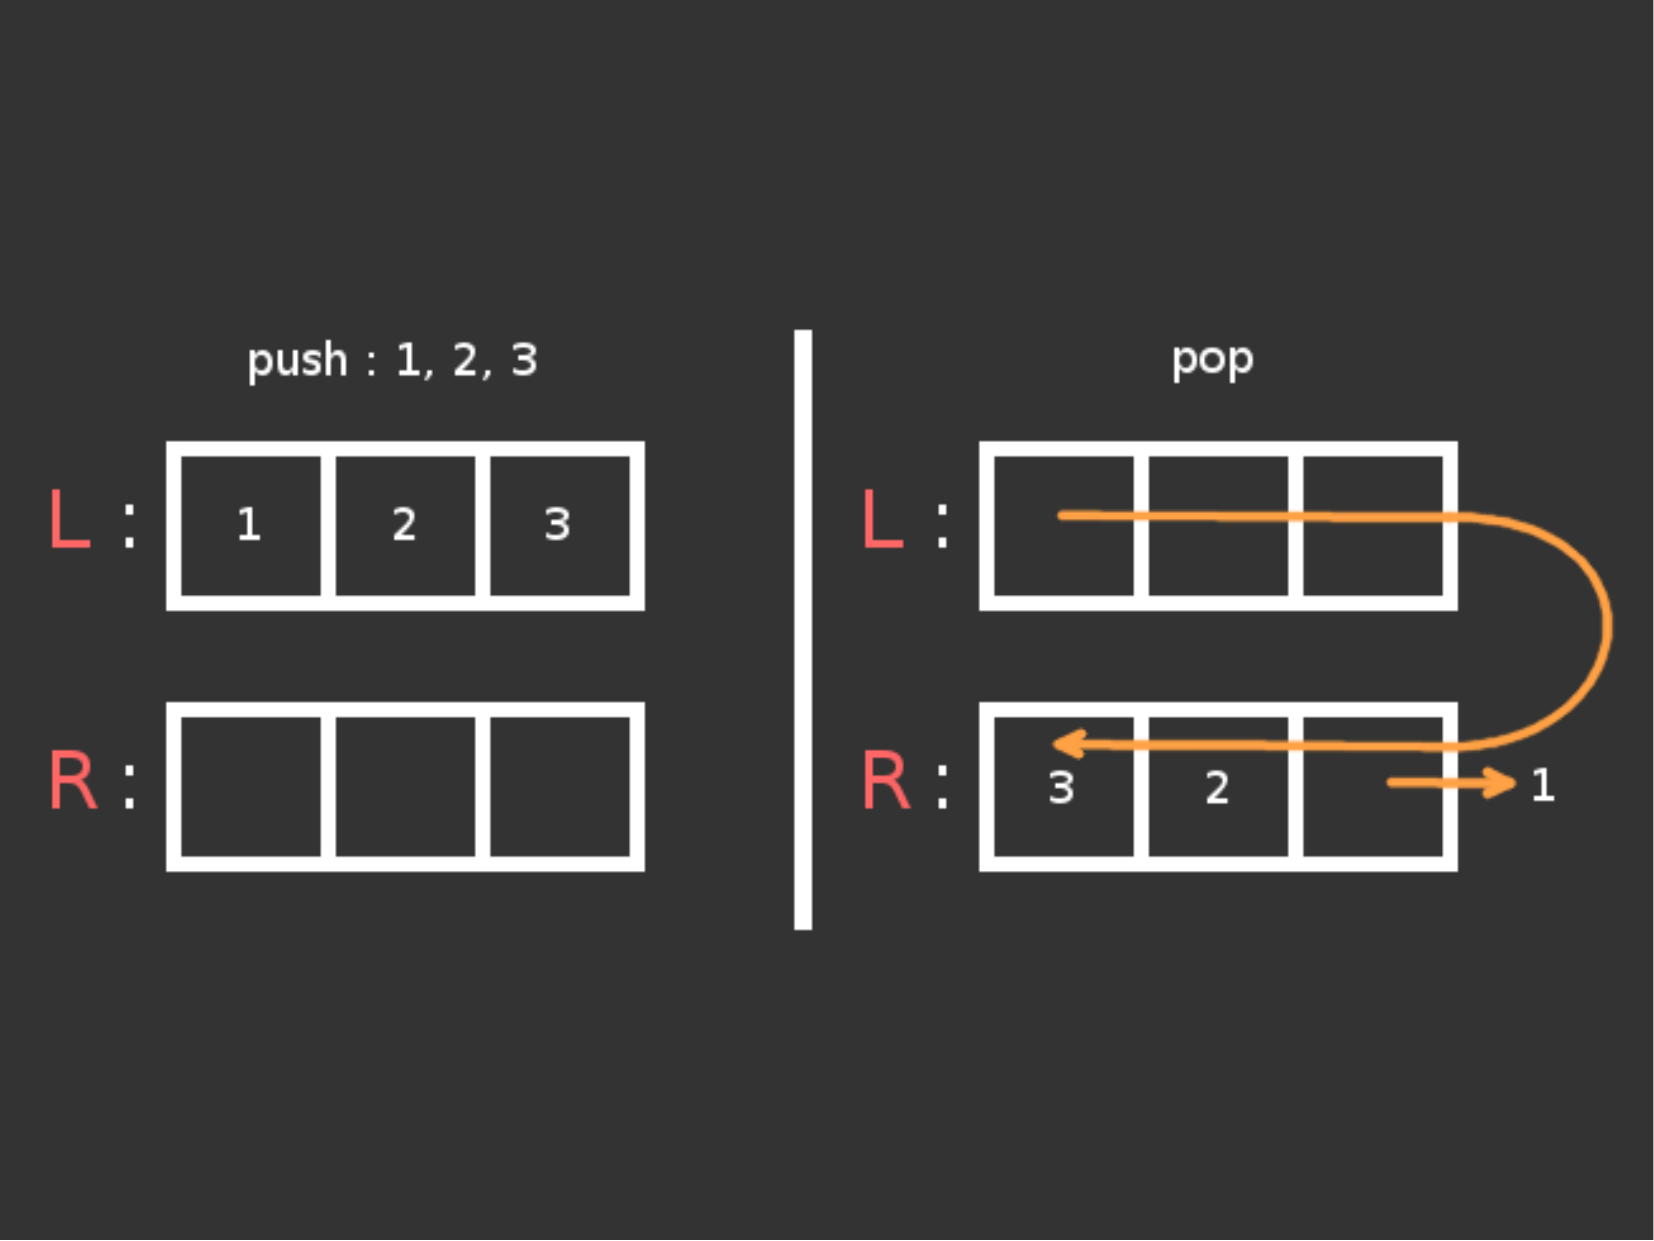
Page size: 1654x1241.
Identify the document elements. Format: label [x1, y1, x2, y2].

picture [15, 52, 1636, 1066]
